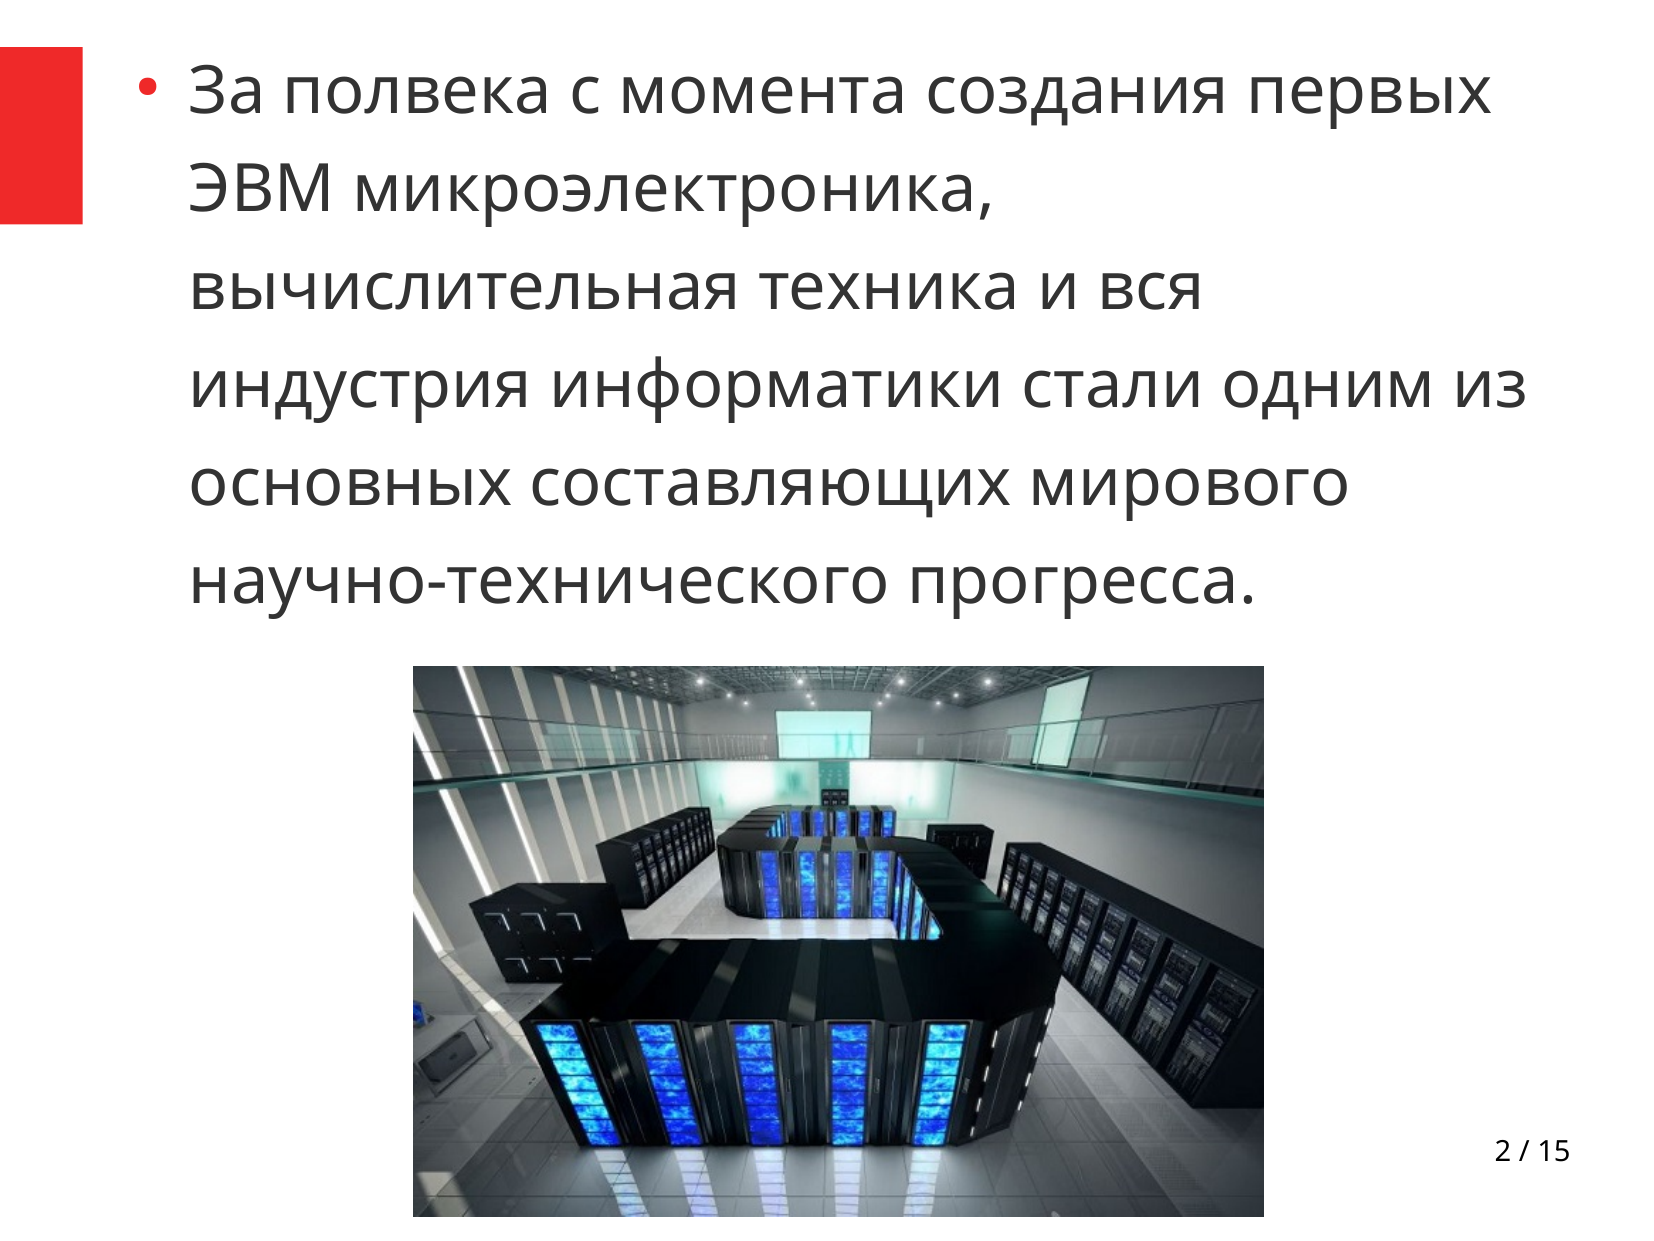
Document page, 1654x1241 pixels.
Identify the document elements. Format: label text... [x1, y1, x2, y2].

list За полвека с момента создания первых ЭВМ микроэлектроника, вычислительная техника и вся индустрия информатики стали одним из основных составляющих мирового научно-технического прогресса. [118, 35, 1536, 755]
picture [413, 666, 1264, 1217]
